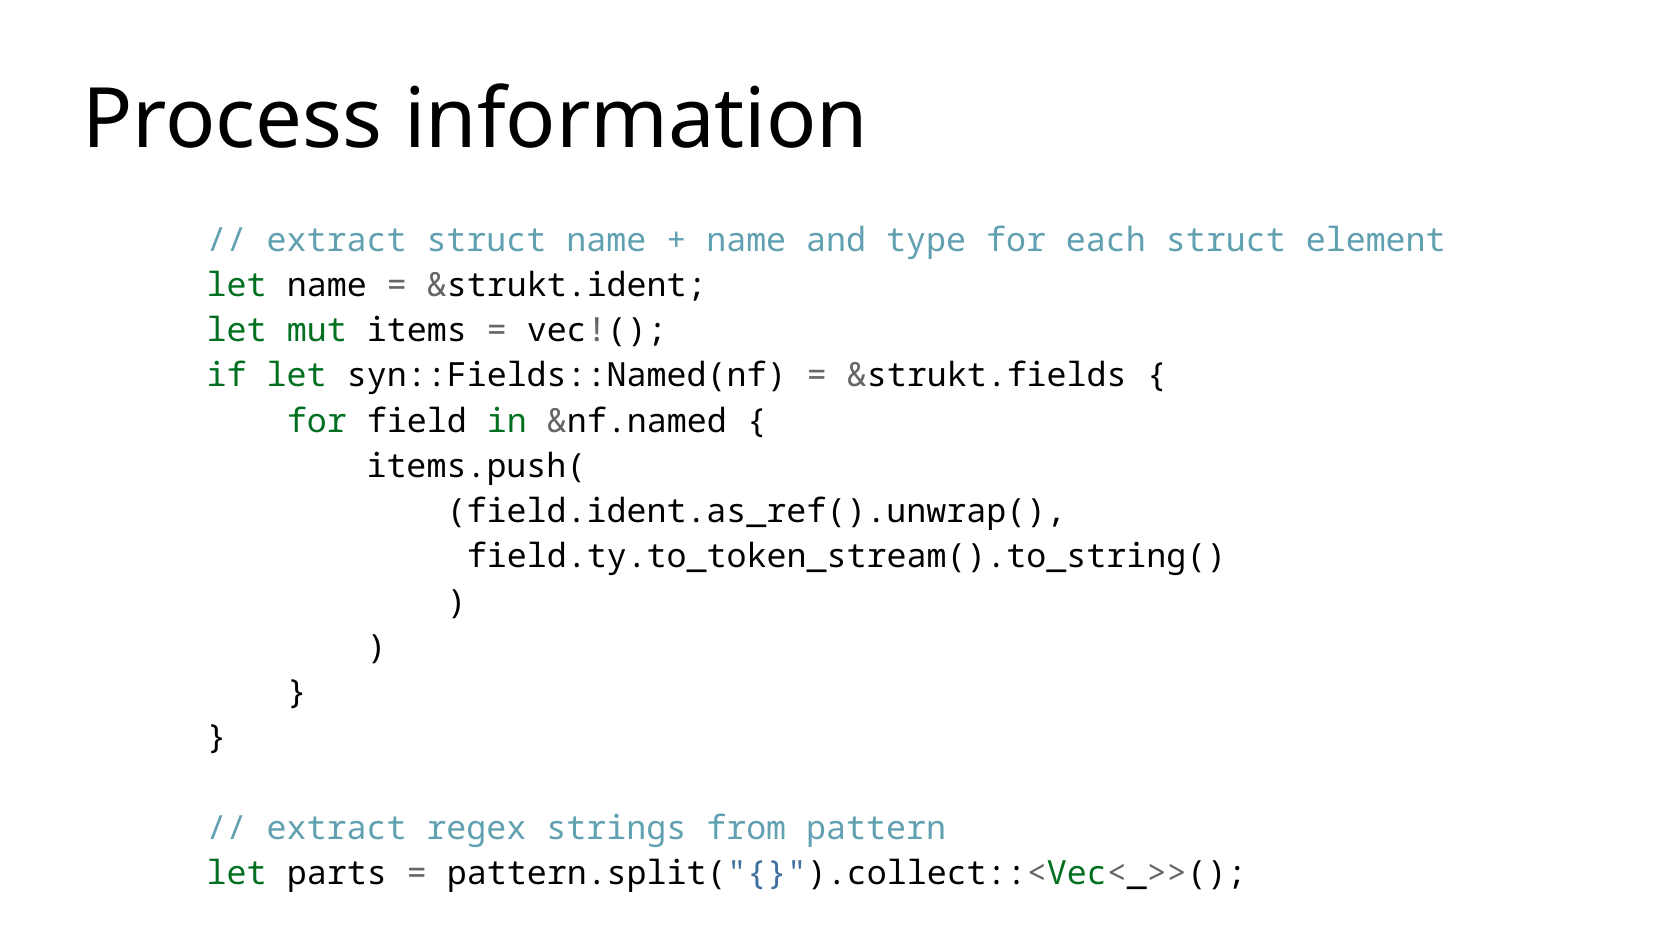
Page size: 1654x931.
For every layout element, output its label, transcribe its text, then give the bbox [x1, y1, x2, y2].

text_box // extract struct name + name and type for each struct element let name = &strukt.ident; let mut items = vec!(); if let syn::Fields::Named(nf) = &strukt.fields { for field in &nf.named { items.push( (field.ident.as_ref().unwrap(), field.ty.to_token_stream().to_string() ) ) } } // extract regex strings from pattern let parts = pattern.split("{}").collect::<Vec<_>>(); [191, 208, 1493, 839]
title Process information [82, 37, 1571, 193]
